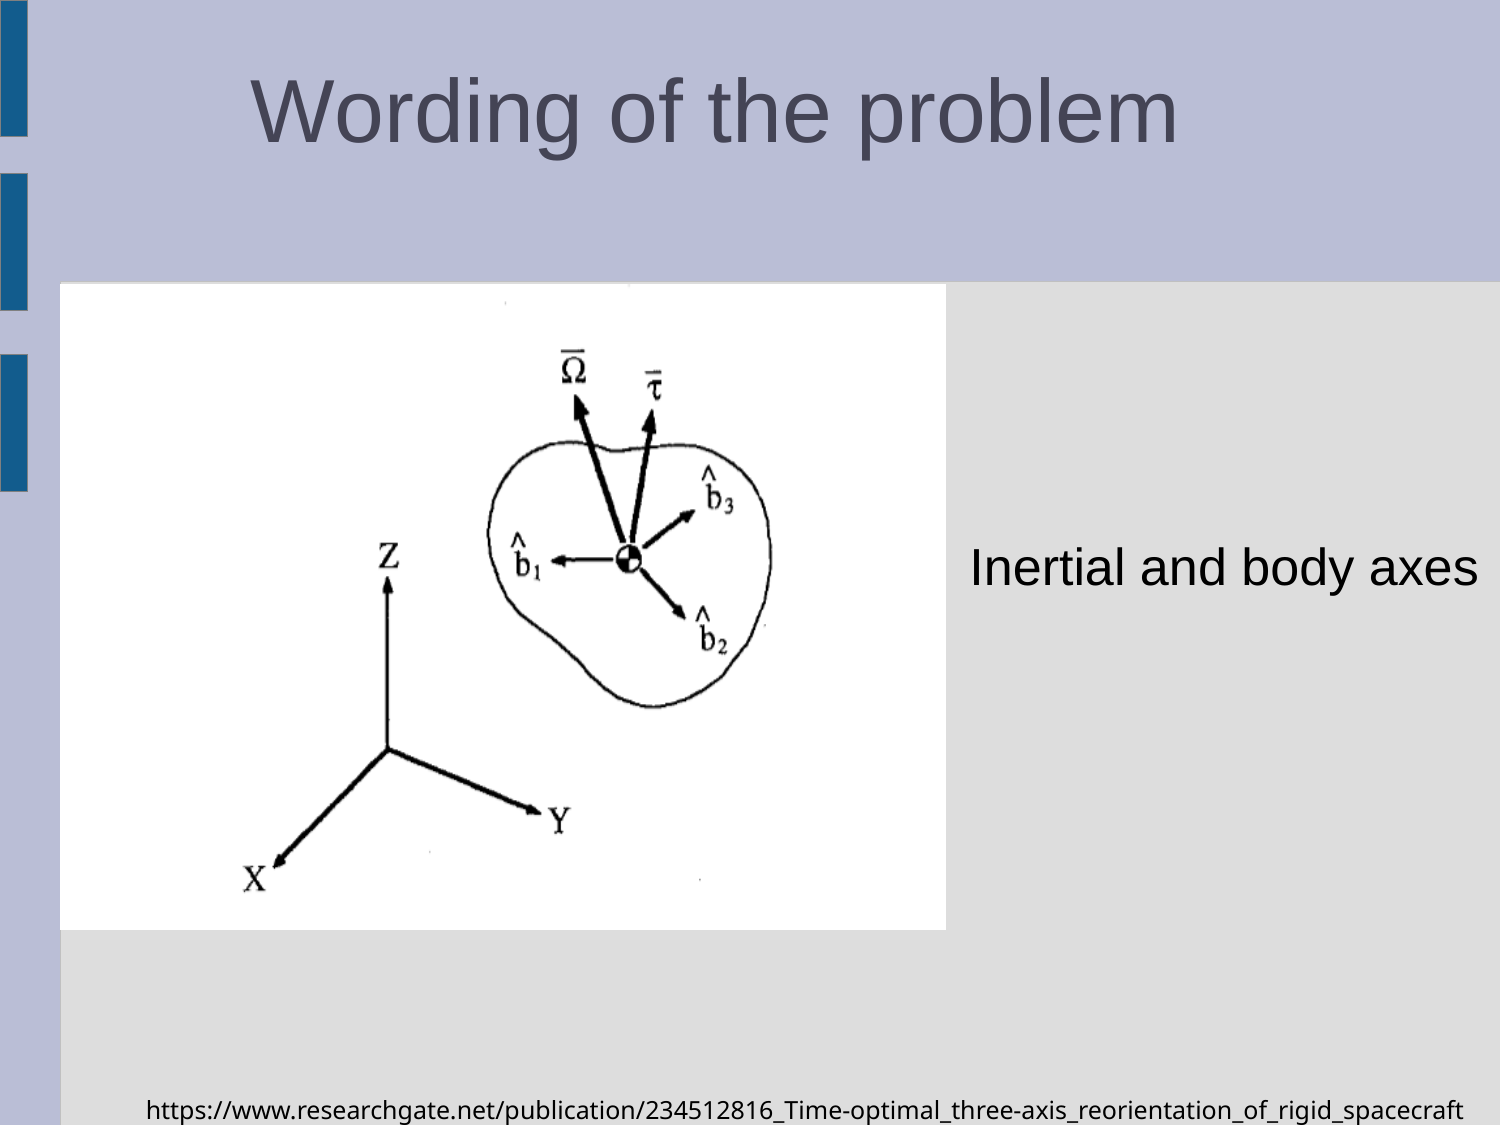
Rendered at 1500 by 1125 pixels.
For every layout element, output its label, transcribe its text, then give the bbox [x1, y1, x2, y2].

picture [60, 284, 946, 931]
text_box Inertial and body axes [954, 526, 1500, 604]
title Wording of the problem [235, 45, 1466, 233]
text_box https://www.researchgate.net/publication/234512816_Time-optimal_three-axis_reorientation_of_rigid_spacecraft [60, 1070, 1466, 1125]
